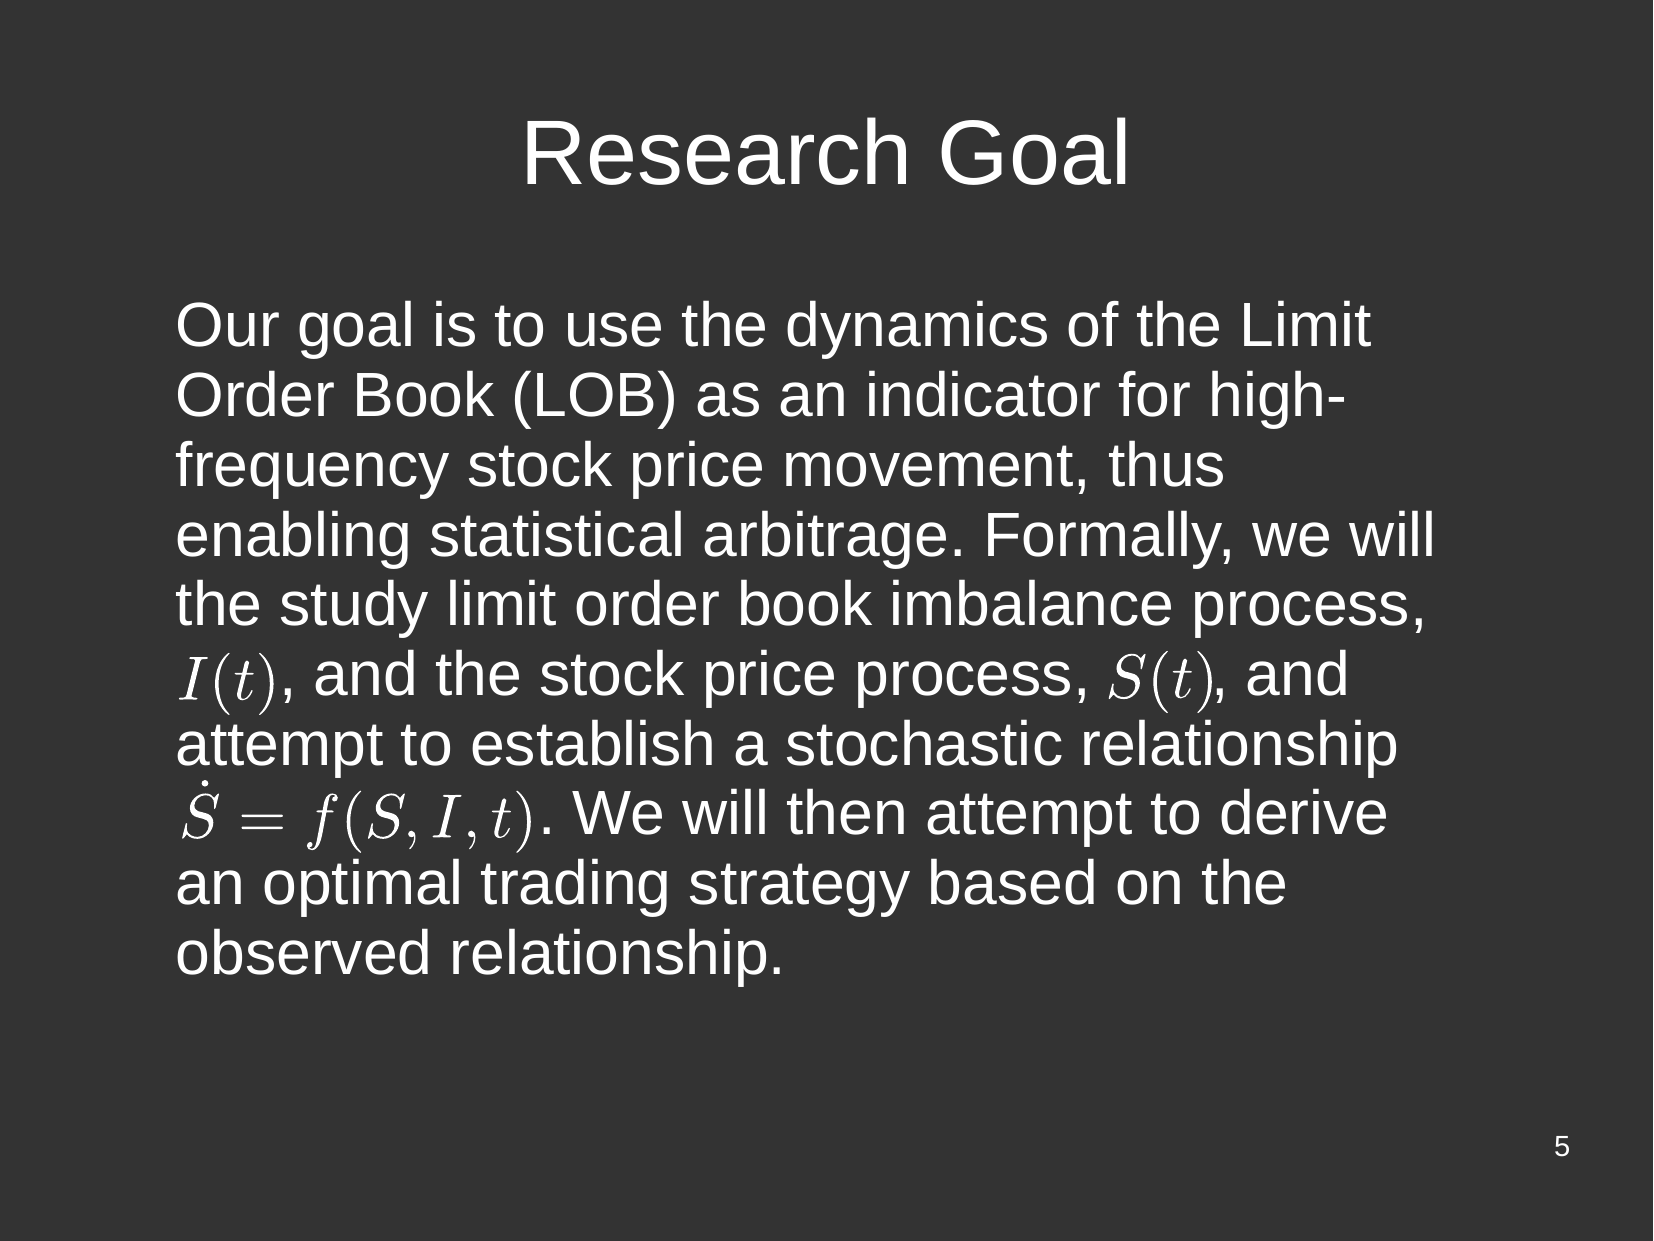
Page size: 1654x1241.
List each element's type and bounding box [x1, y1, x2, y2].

text_box [0, 0, 1653, 1241]
